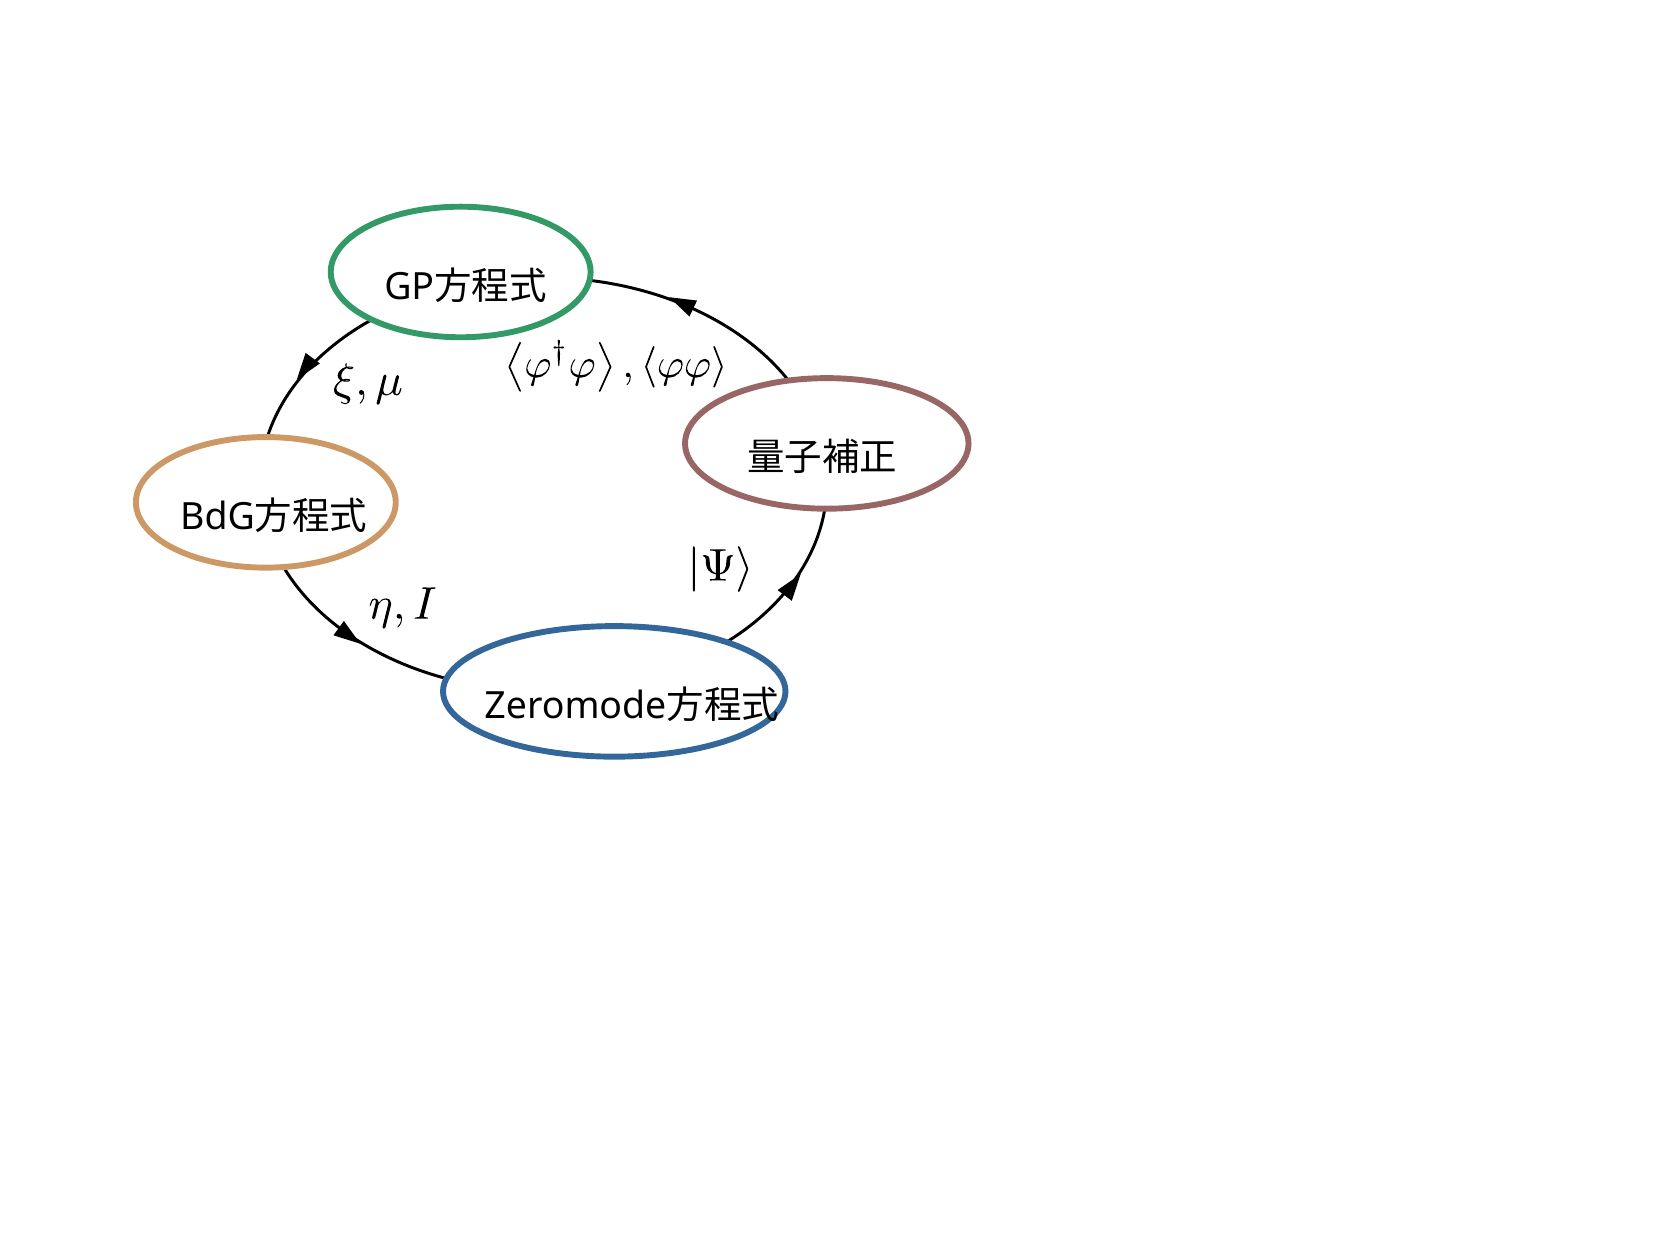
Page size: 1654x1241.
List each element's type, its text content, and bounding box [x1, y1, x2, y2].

text_box Zeromode方程式 [469, 667, 768, 720]
text_box BdG方程式 [165, 478, 376, 531]
text_box [135, 200, 1300, 757]
text_box 量子補正 [732, 419, 912, 473]
text_box GP方程式 [369, 248, 561, 302]
